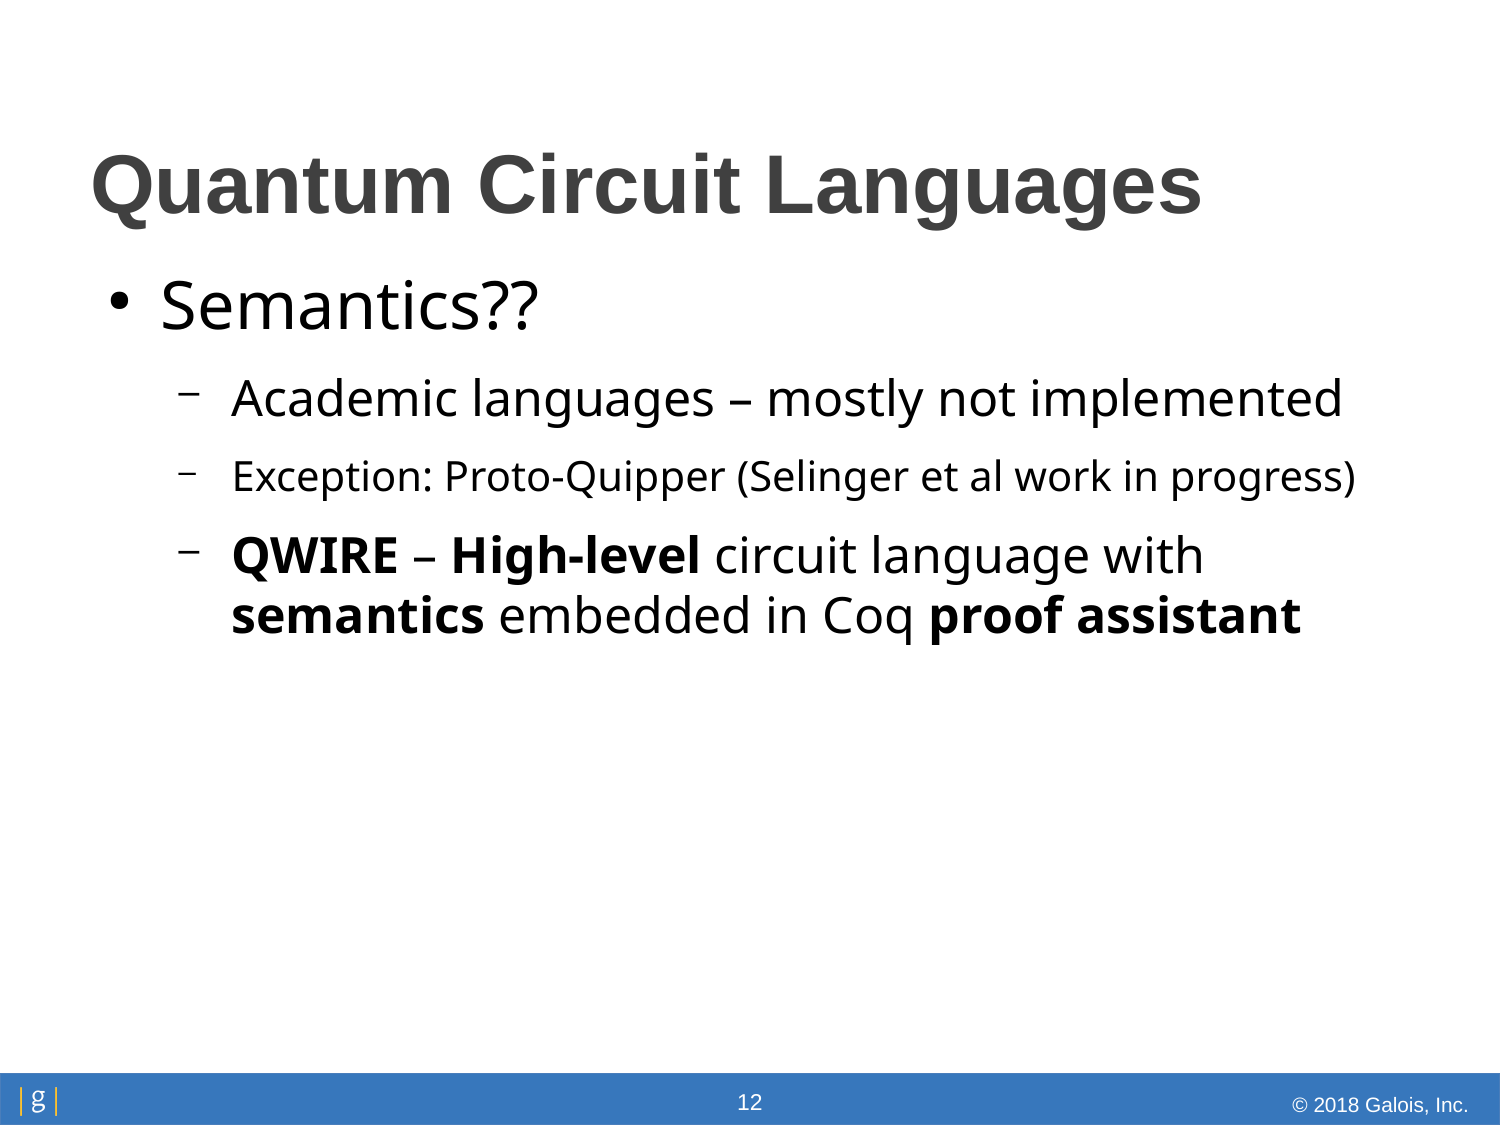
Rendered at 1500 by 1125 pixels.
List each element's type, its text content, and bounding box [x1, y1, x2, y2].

list Semantics?? Academic languages – mostly not implemented Exception: Proto-Quipper (Selinger et al work in progress) QWIRE – High-level circuit language with semantics embedded in Coq proof assistant [75, 254, 1471, 930]
picture [20, 1087, 57, 1116]
title Quantum Circuit Languages [75, 120, 1425, 240]
